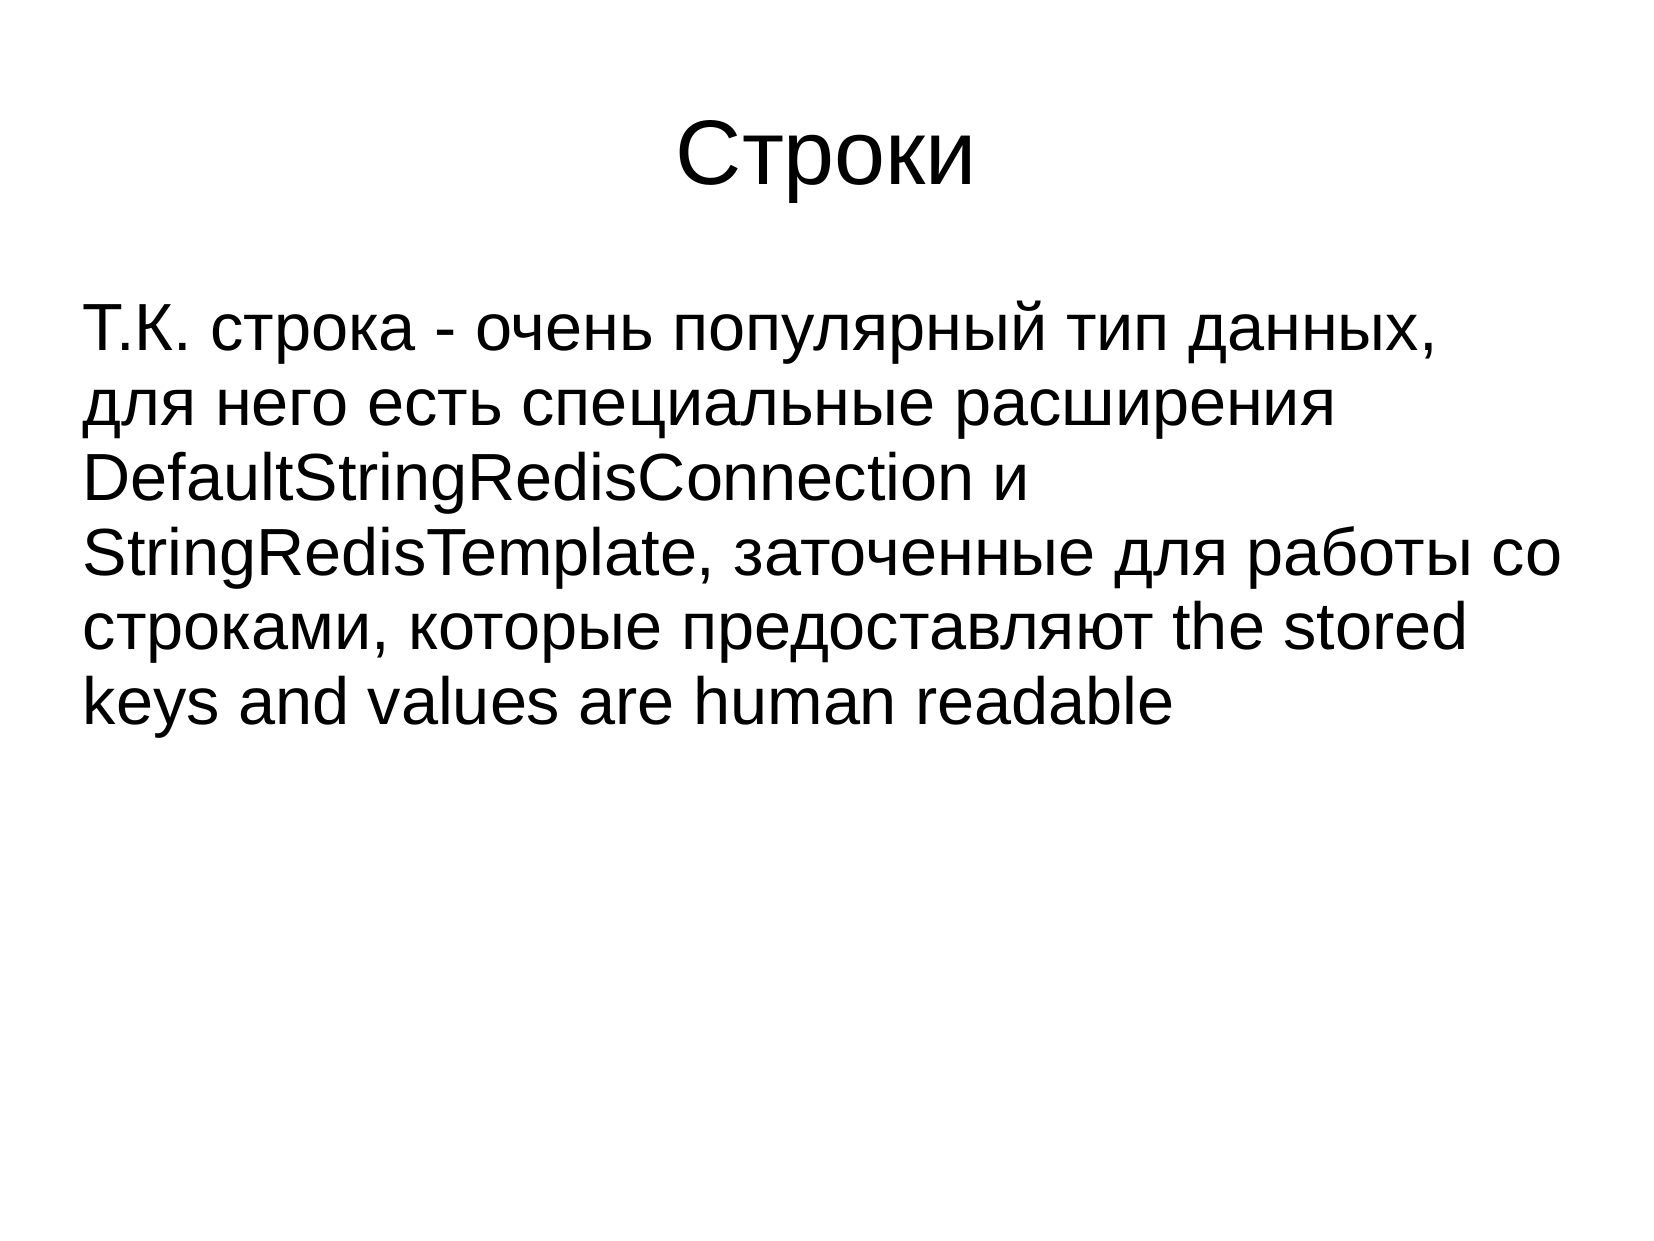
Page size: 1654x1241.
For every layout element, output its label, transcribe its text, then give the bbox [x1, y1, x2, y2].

list Т.К. строка - очень популярный тип данных, для него есть специальные расширения DefaultStringRedisConnection и StringRedisTemplate, заточенные для работы со строками, которые предоставляют the stored keys and values are human readable [82, 290, 1571, 1010]
title Строки [82, 49, 1571, 257]
